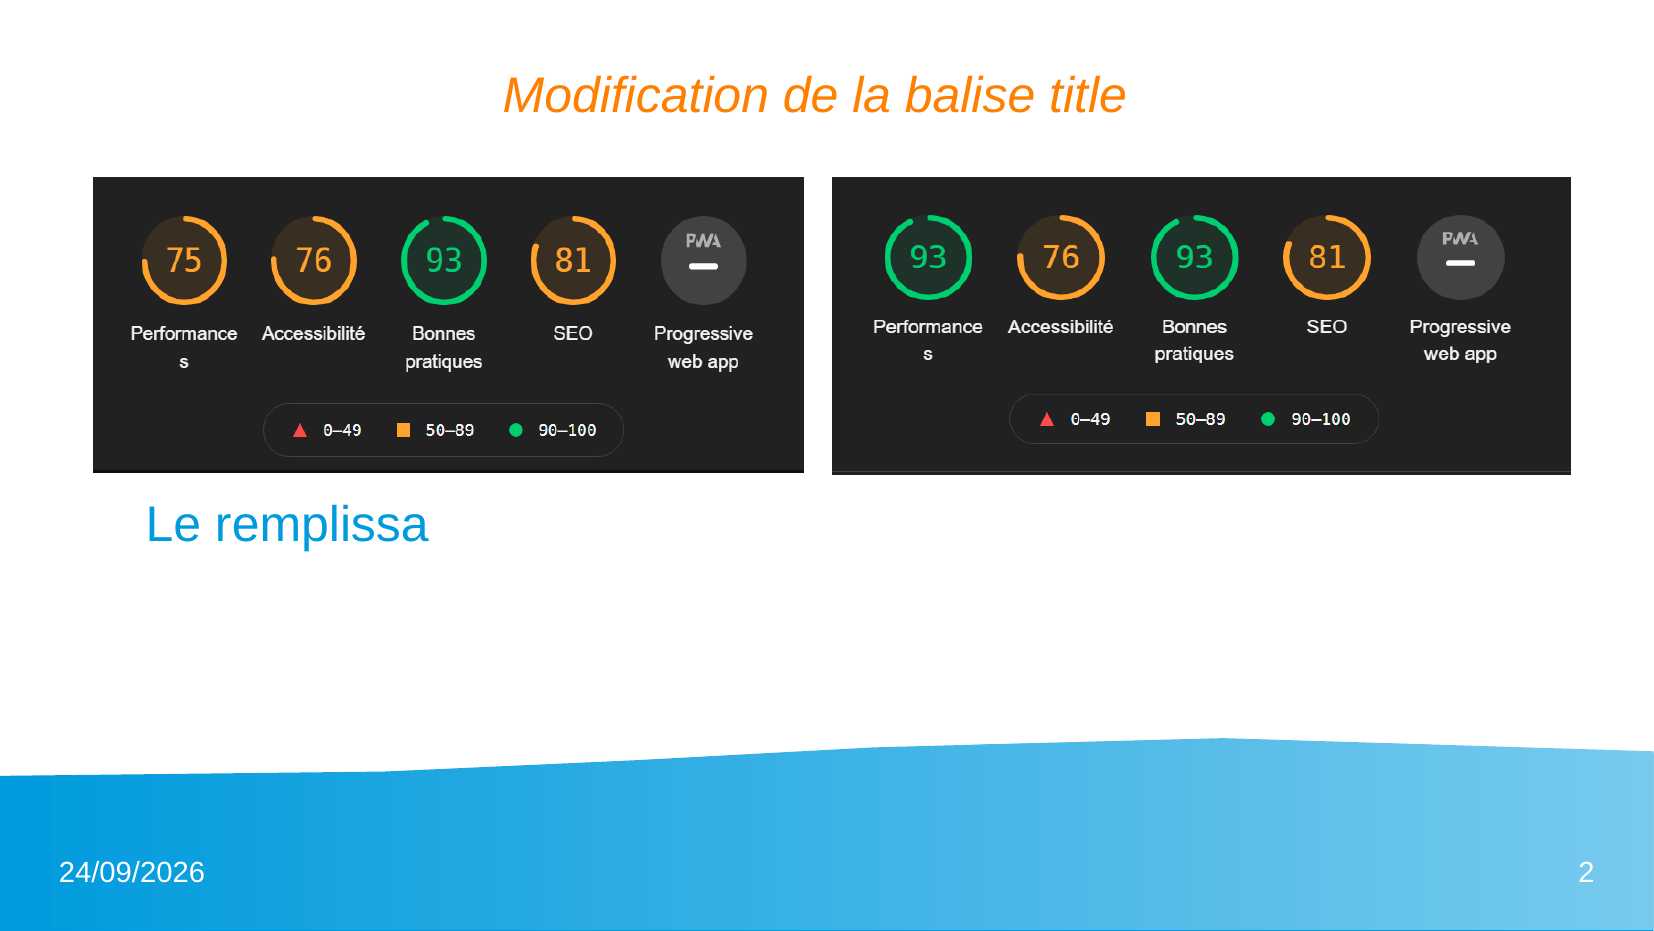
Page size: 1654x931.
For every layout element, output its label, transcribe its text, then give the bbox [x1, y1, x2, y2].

list Le remplissa [74, 496, 1611, 721]
title Modification de la balise title [93, 0, 1570, 178]
picture [93, 177, 804, 473]
picture [832, 177, 1571, 475]
